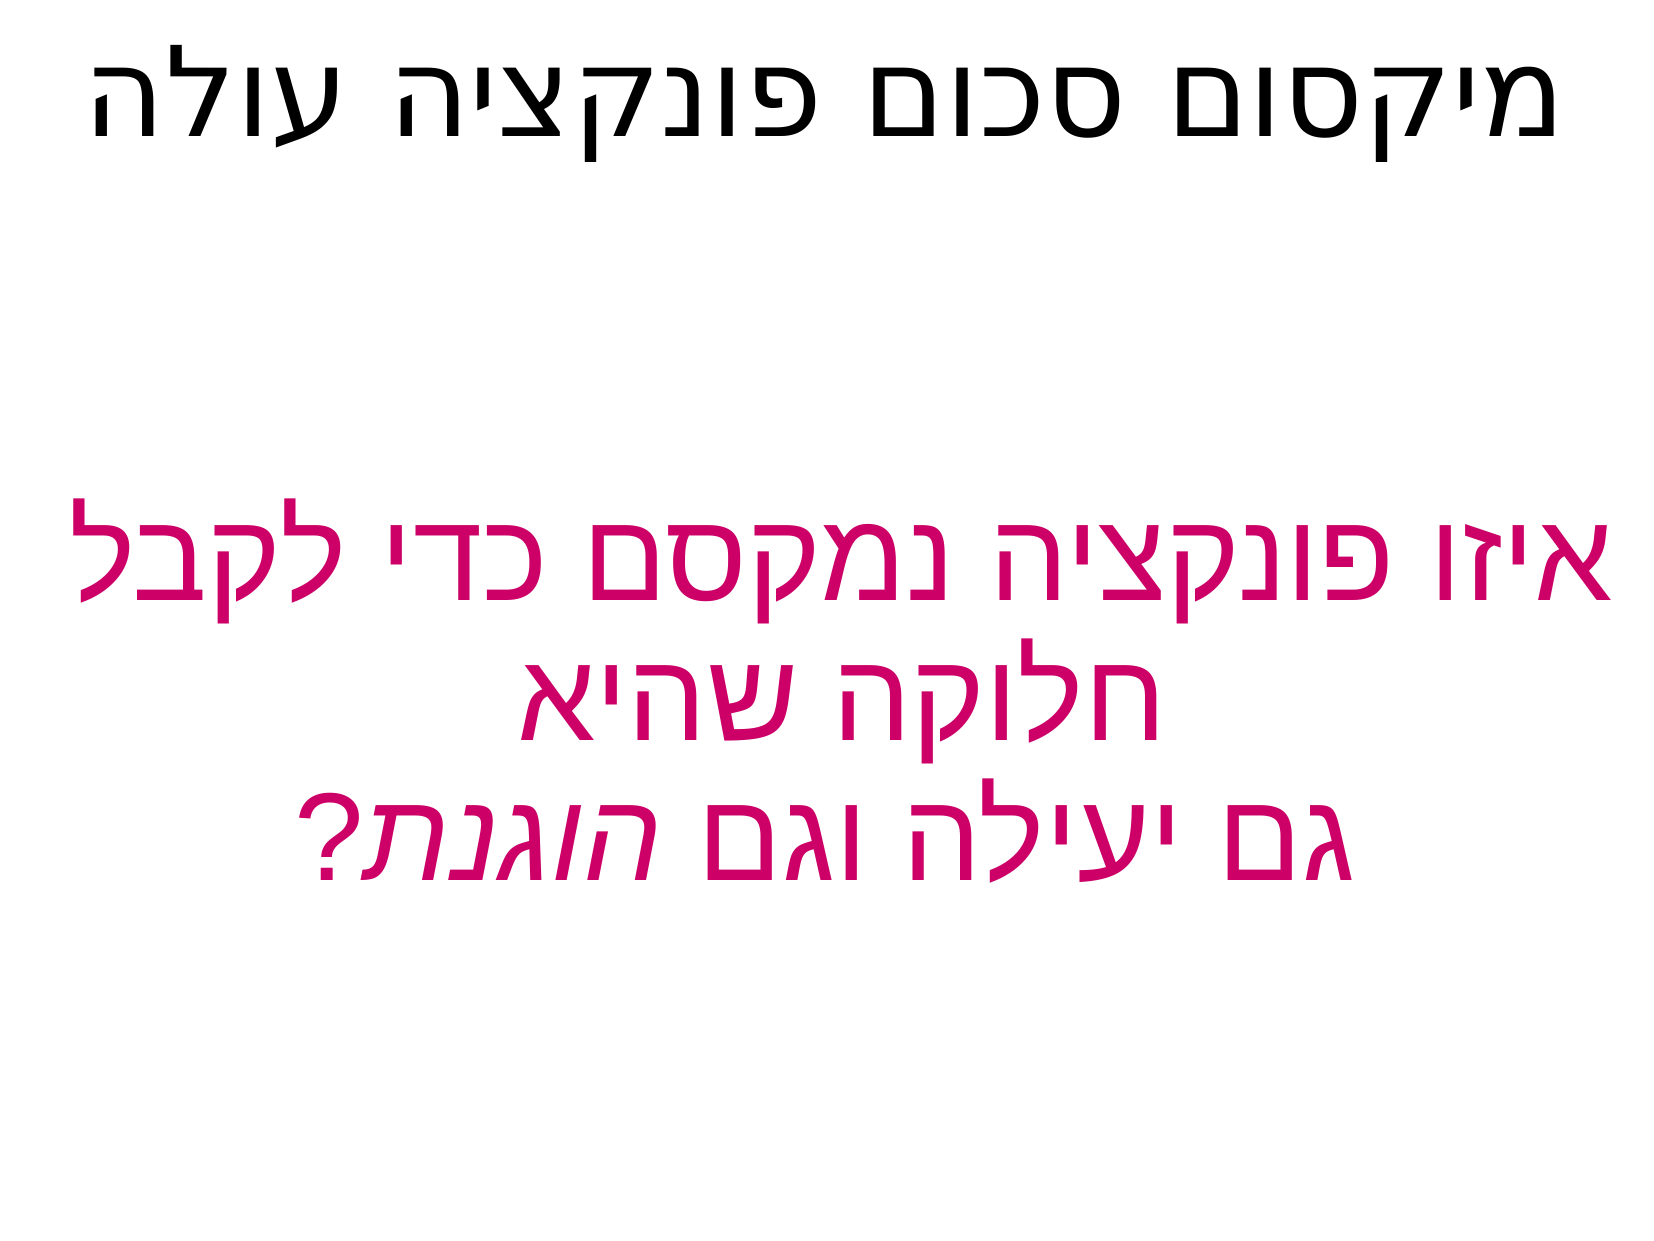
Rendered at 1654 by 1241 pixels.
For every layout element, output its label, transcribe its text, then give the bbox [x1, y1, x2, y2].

text_box איזו פונקציה נמקסם כדי לקבל חלוקה שהיא גם יעילה וגם הוגנת? [15, 480, 1636, 1054]
title מיקסום סכום פונקציה עולה [30, 7, 1654, 166]
